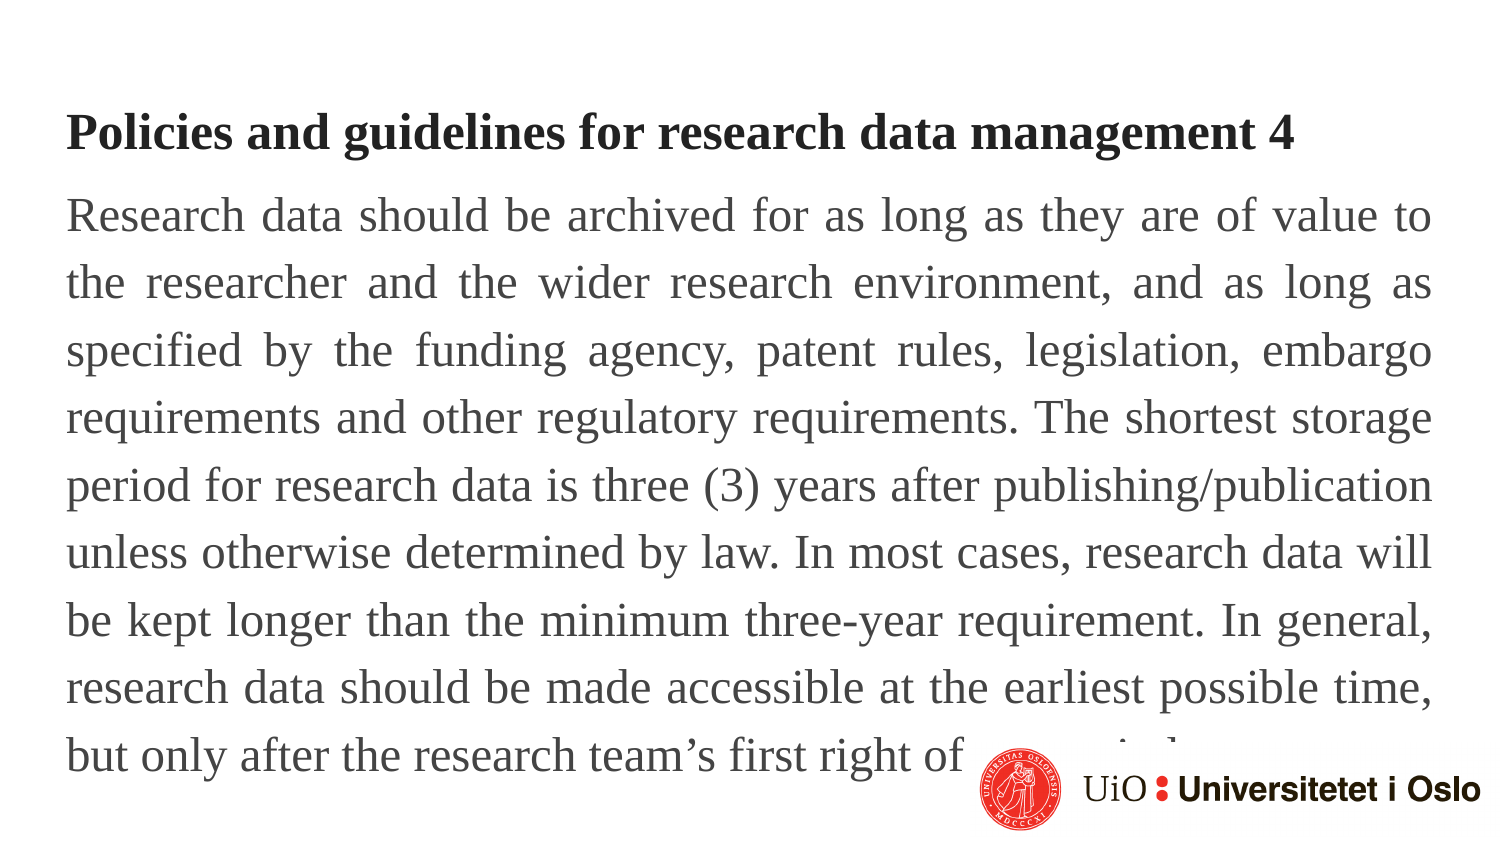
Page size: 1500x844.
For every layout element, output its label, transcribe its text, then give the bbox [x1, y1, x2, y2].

list Research data should be archived for as long as they are of value to the researcher and the wider research environment, and as long as specified by the funding agency, patent rules, legislation, embargo requirements and other regulatory requirements. The shortest storage period for research data is three (3) years after publishing/publication unless otherwise determined by law. In most cases, research data will be kept longer than the minimum three-year requirement. In general, research data should be made accessible at the earliest possible time, but only after the research team’s first right of use period. [51, 158, 1449, 833]
title Policies and guidelines for research data management 4 [51, 72, 1449, 158]
picture [970, 742, 1500, 837]
